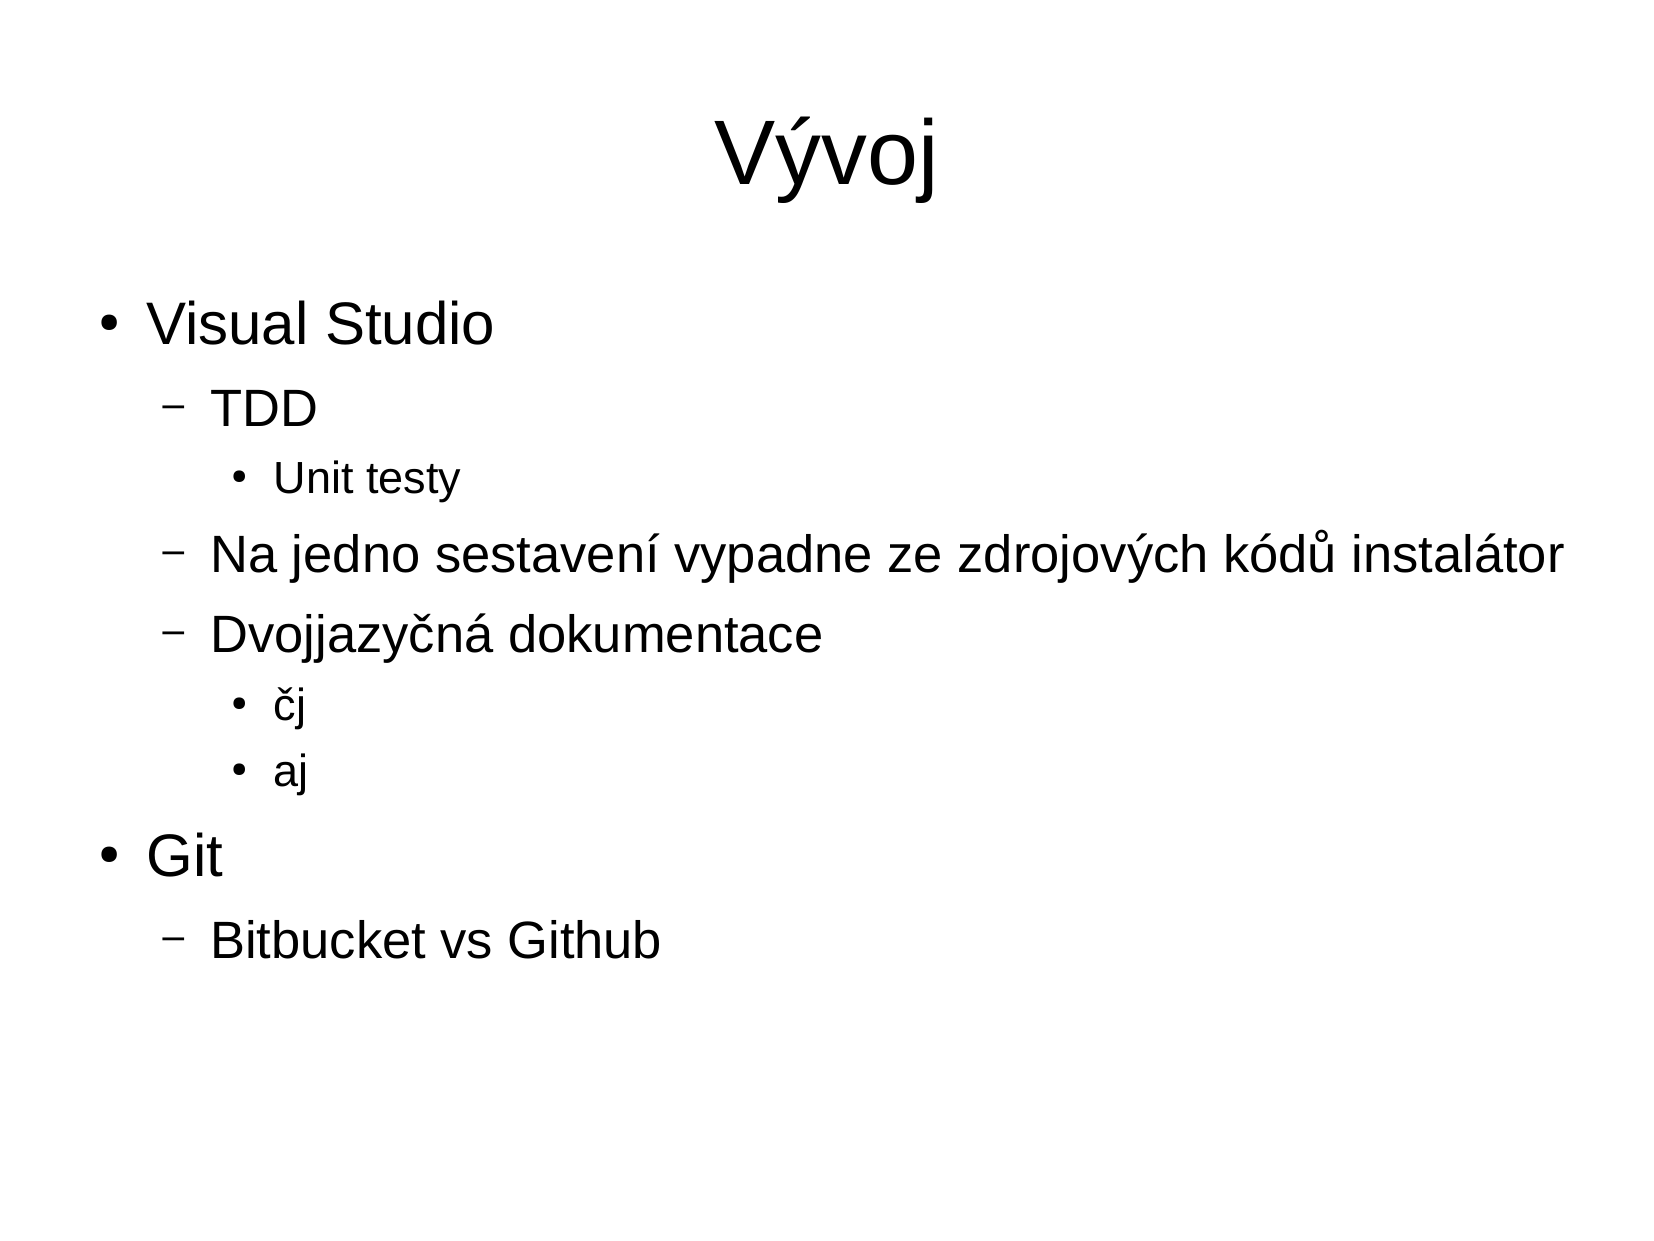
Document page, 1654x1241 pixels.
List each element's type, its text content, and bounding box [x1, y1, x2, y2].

title Vývoj [82, 49, 1571, 257]
list Visual Studio TDD Unit testy Na jedno sestavení vypadne ze zdrojových kódů instalátor Dvojjazyčná dokumentace čj aj Git Bitbucket vs Github [82, 290, 1571, 1010]
